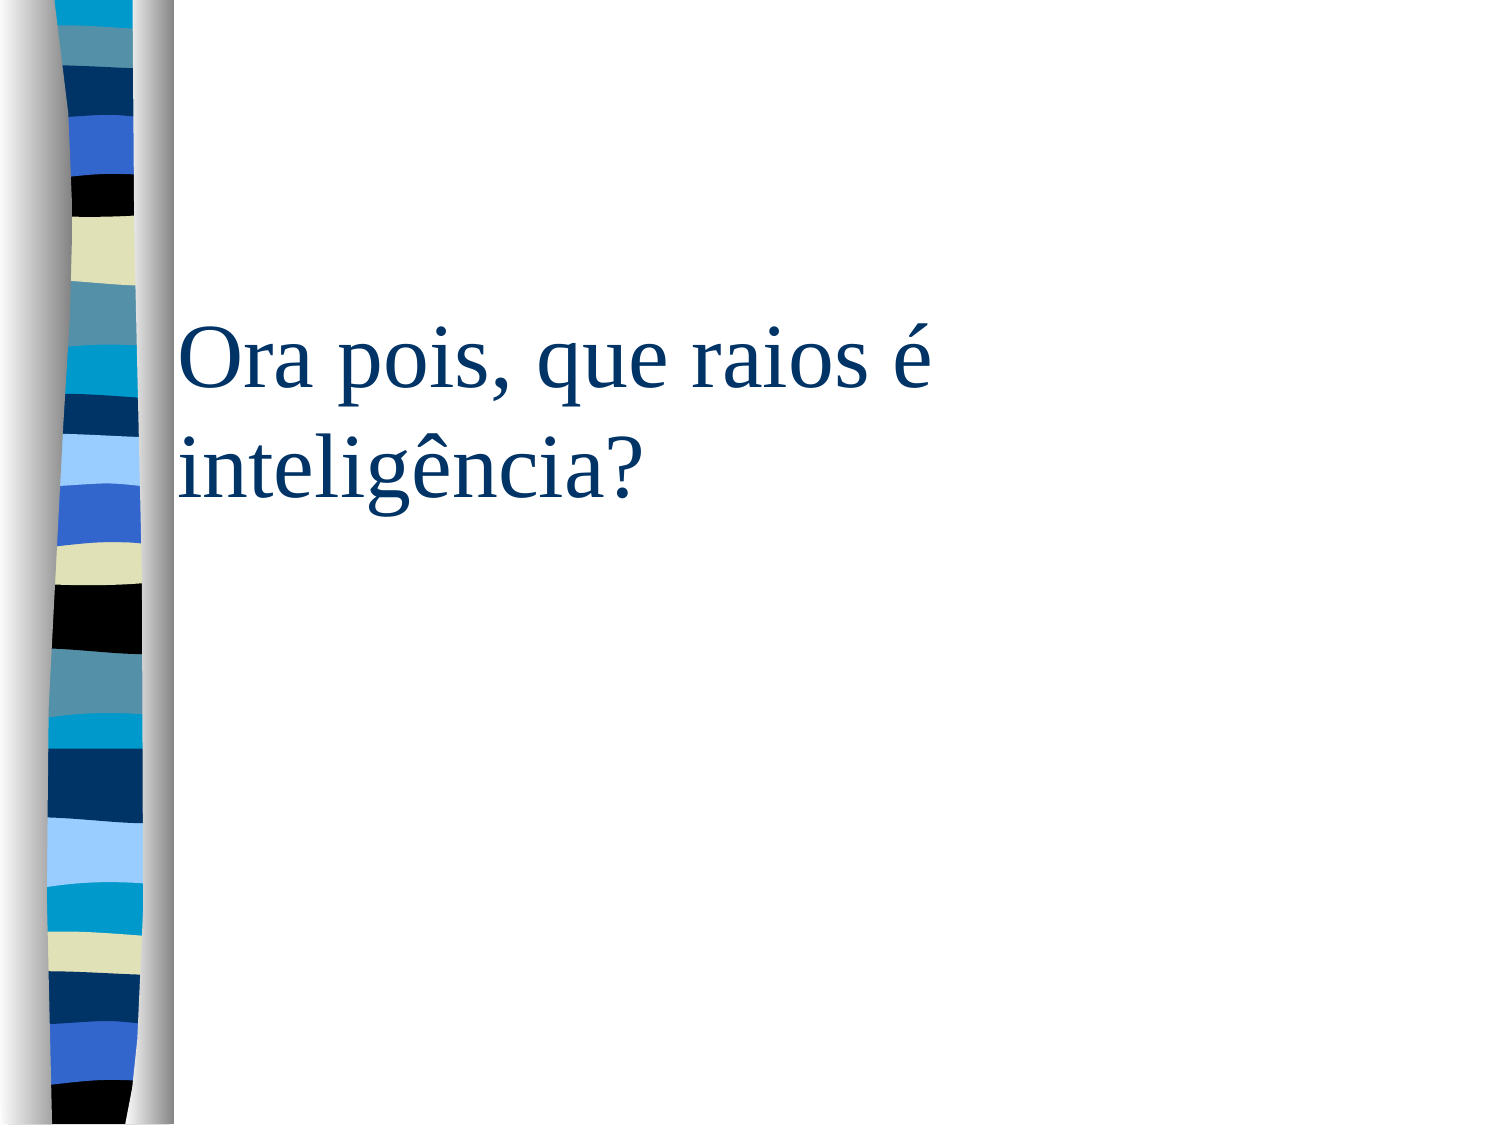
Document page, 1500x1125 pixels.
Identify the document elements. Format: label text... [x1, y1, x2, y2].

title Ora pois, que raios é inteligência? [162, 288, 1438, 524]
